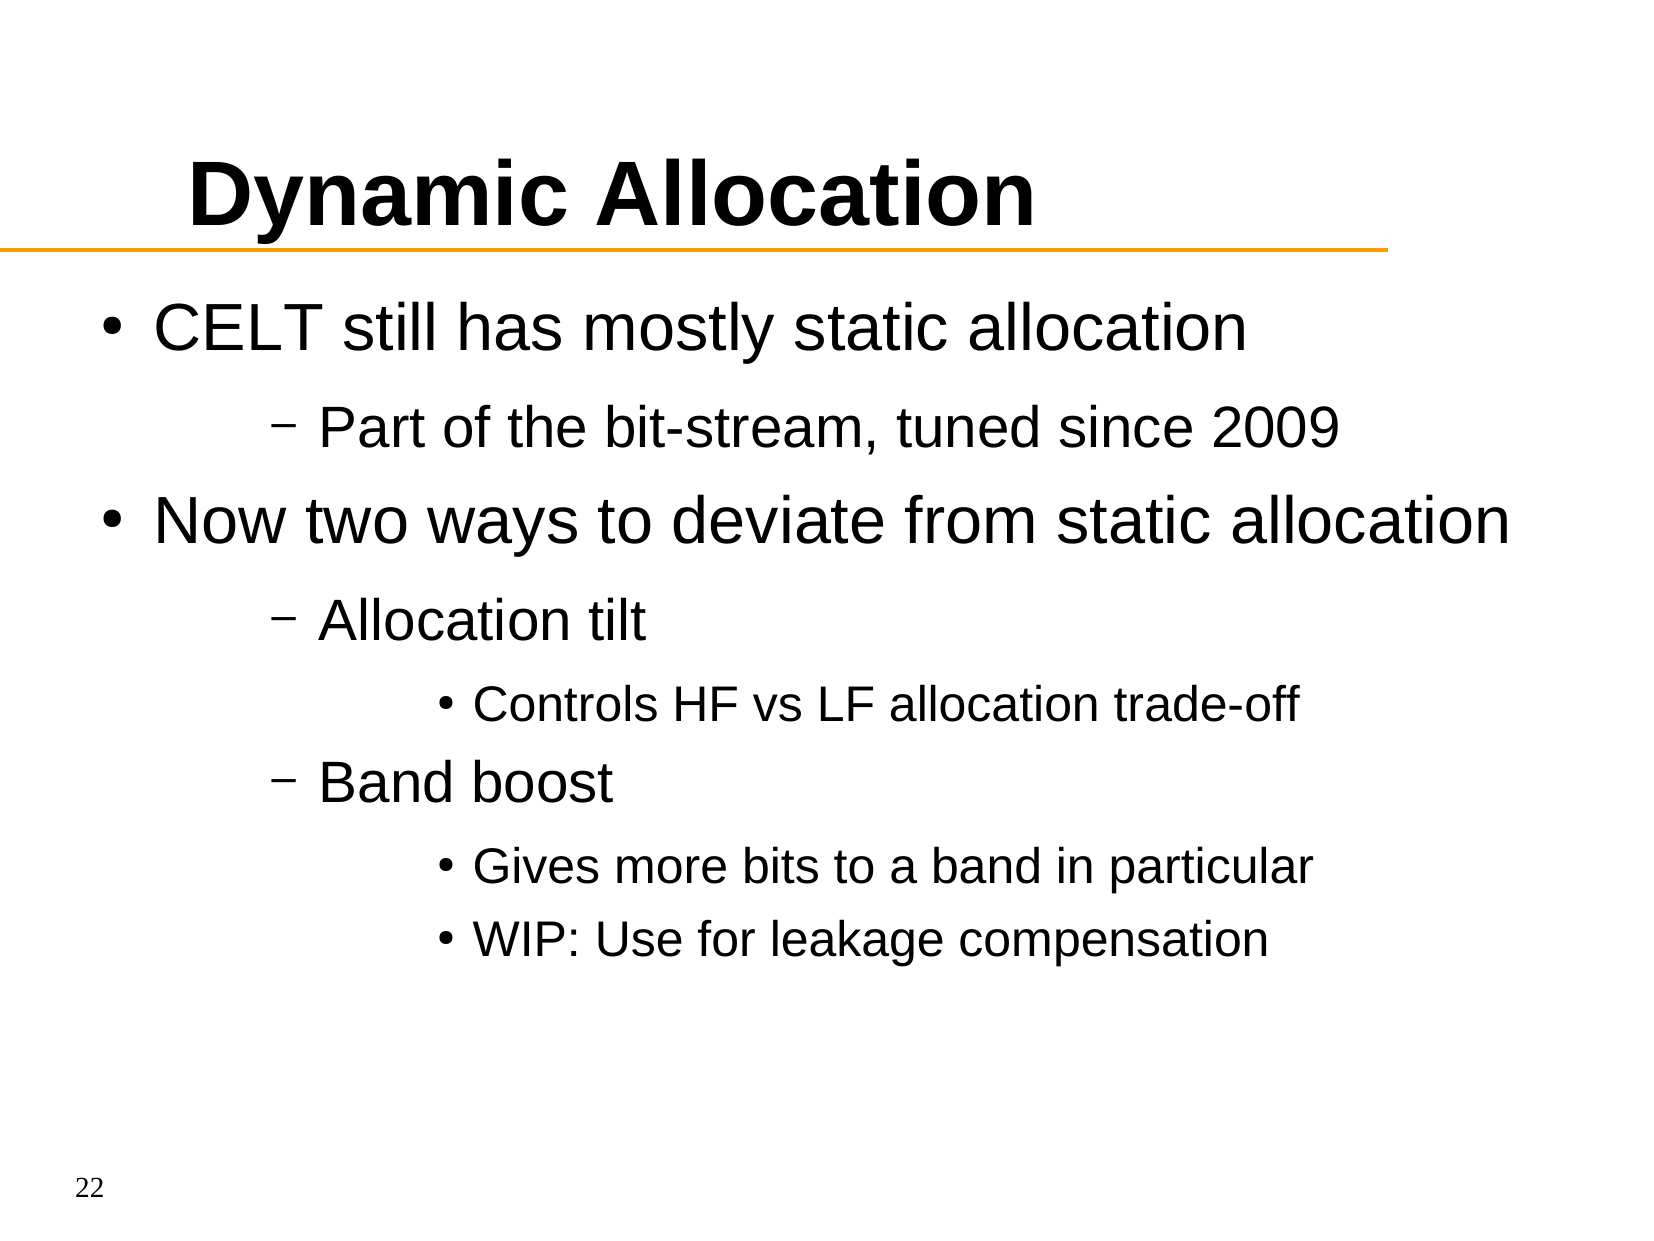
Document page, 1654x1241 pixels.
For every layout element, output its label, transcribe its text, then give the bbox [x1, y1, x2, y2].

title Dynamic Allocation [187, 37, 1571, 245]
list CELT still has mostly static allocation Part of the bit-stream, tuned since 2009 Now two ways to deviate from static allocation Allocation tilt Controls HF vs LF allocation trade-off Band boost Gives more bits to a band in particular WIP: Use for leakage compensation [82, 290, 1571, 1109]
